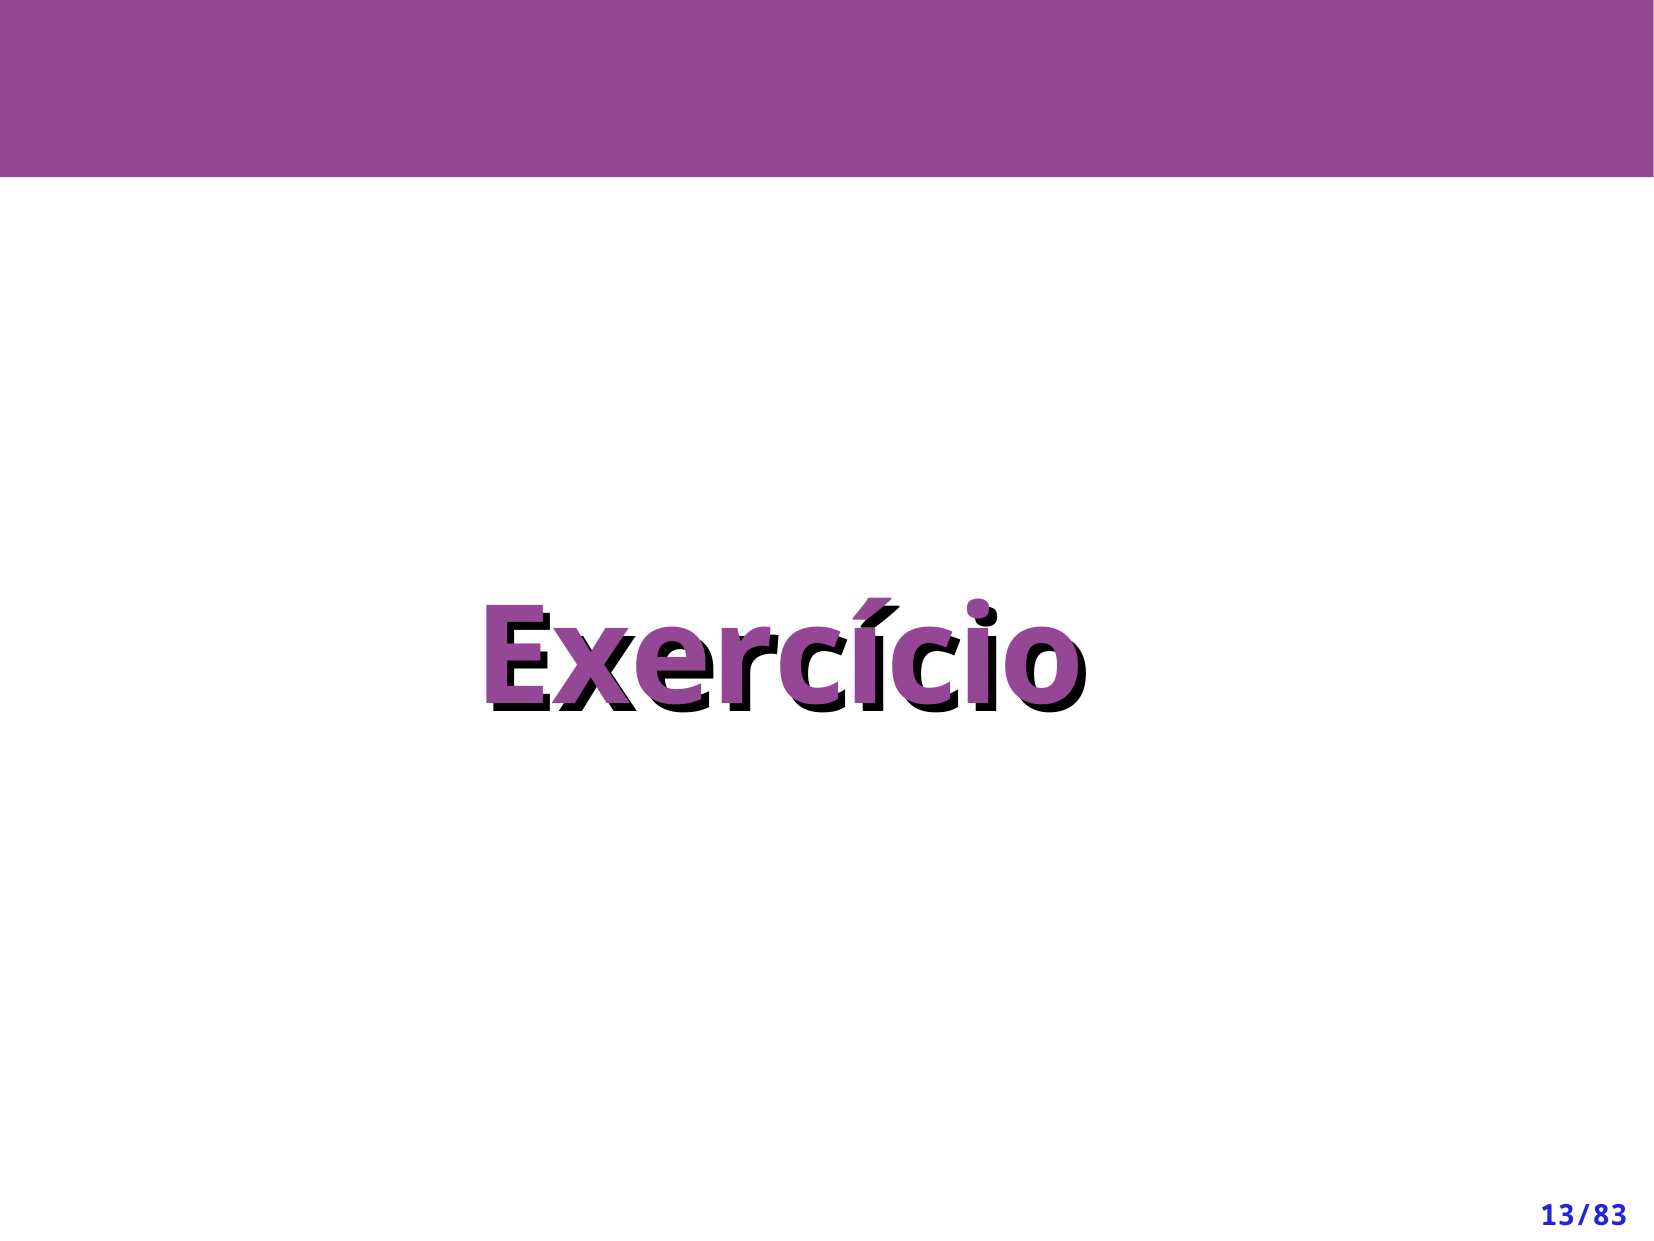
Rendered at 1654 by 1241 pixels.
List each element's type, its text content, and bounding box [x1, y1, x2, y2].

text_box Exercício [459, 549, 1195, 727]
